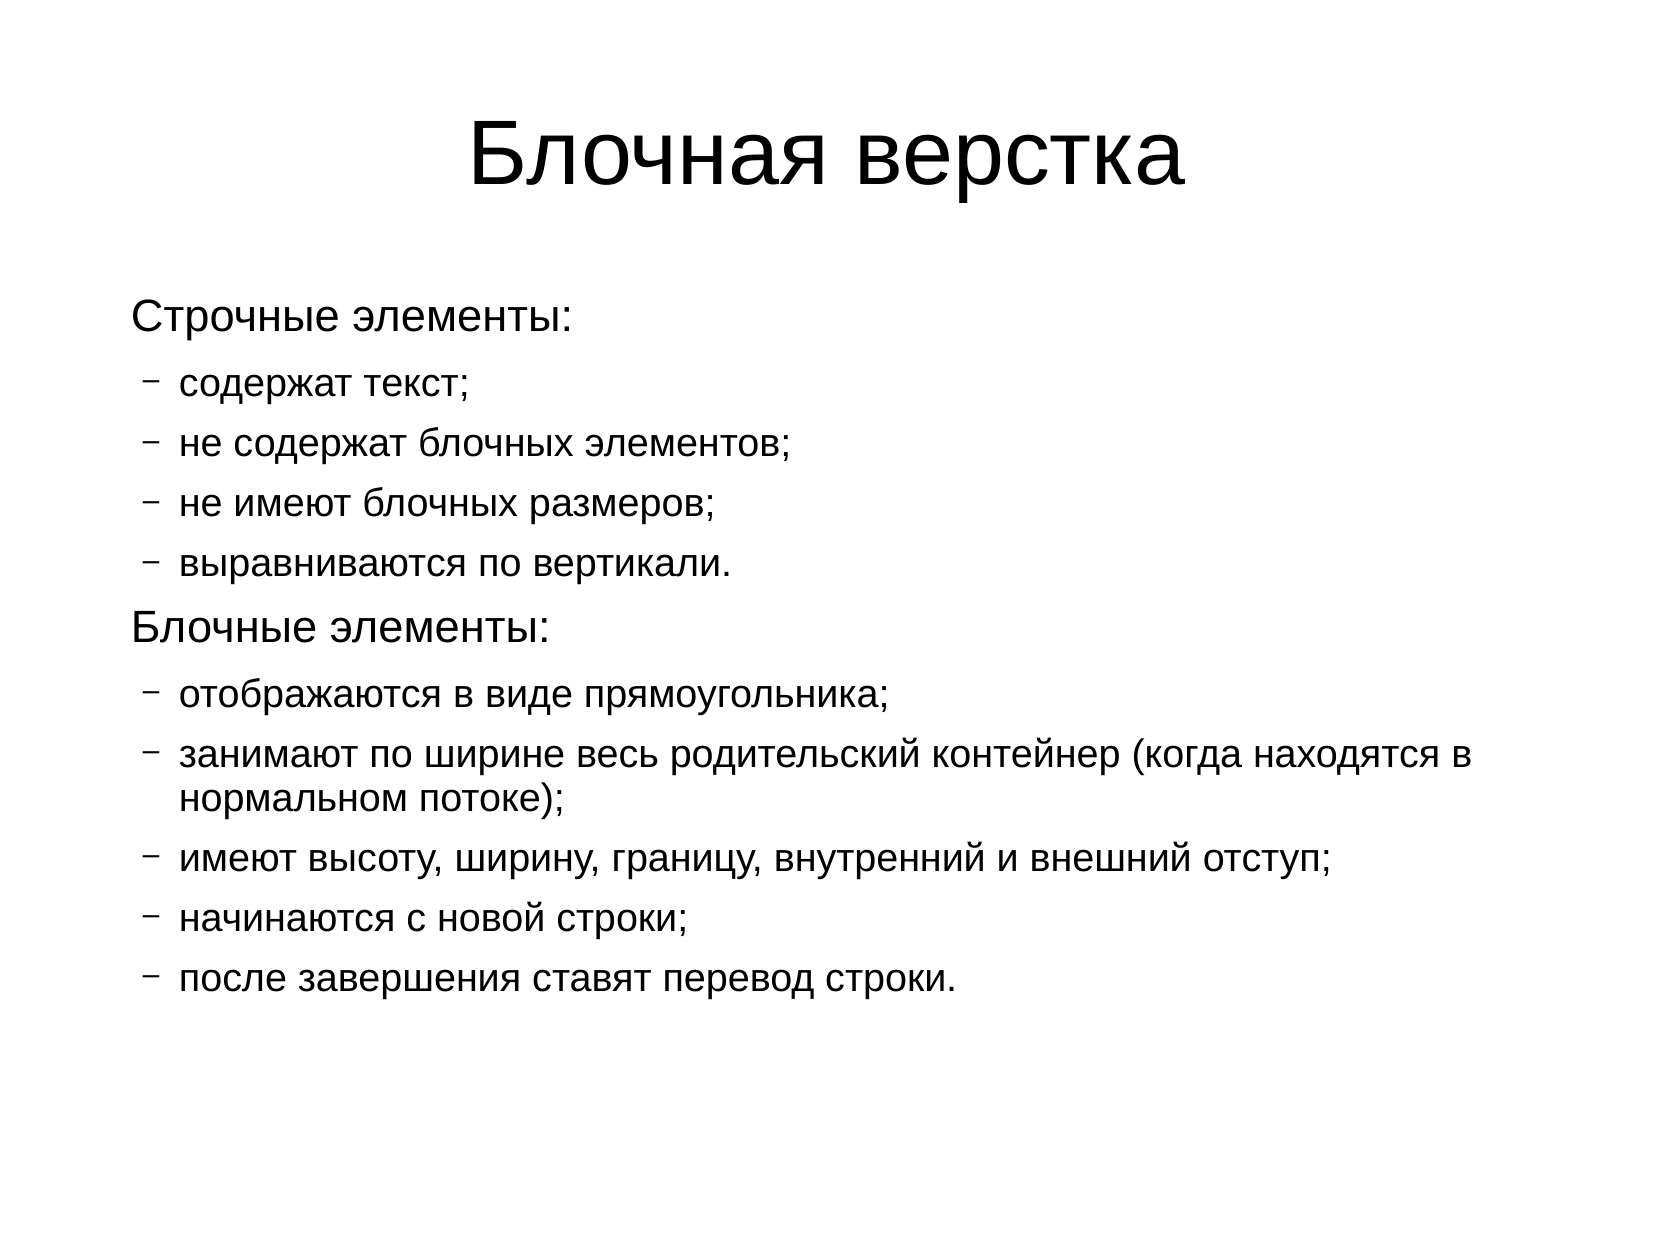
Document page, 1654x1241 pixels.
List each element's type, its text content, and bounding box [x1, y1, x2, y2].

title Блочная верстка [82, 49, 1571, 257]
list Строчные элементы: содержат текст; не содержат блочных элементов; не имеют блочных размеров; выравниваются по вертикали. Блочные элементы: отображаются в виде прямоугольника; занимают по ширине весь родительский контейнер (когда находятся в нормальном потоке); имеют высоту, ширину, границу, внутренний и внешний отступ; начинаются с новой строки; после завершения ставят перевод строки. [82, 290, 1571, 1010]
